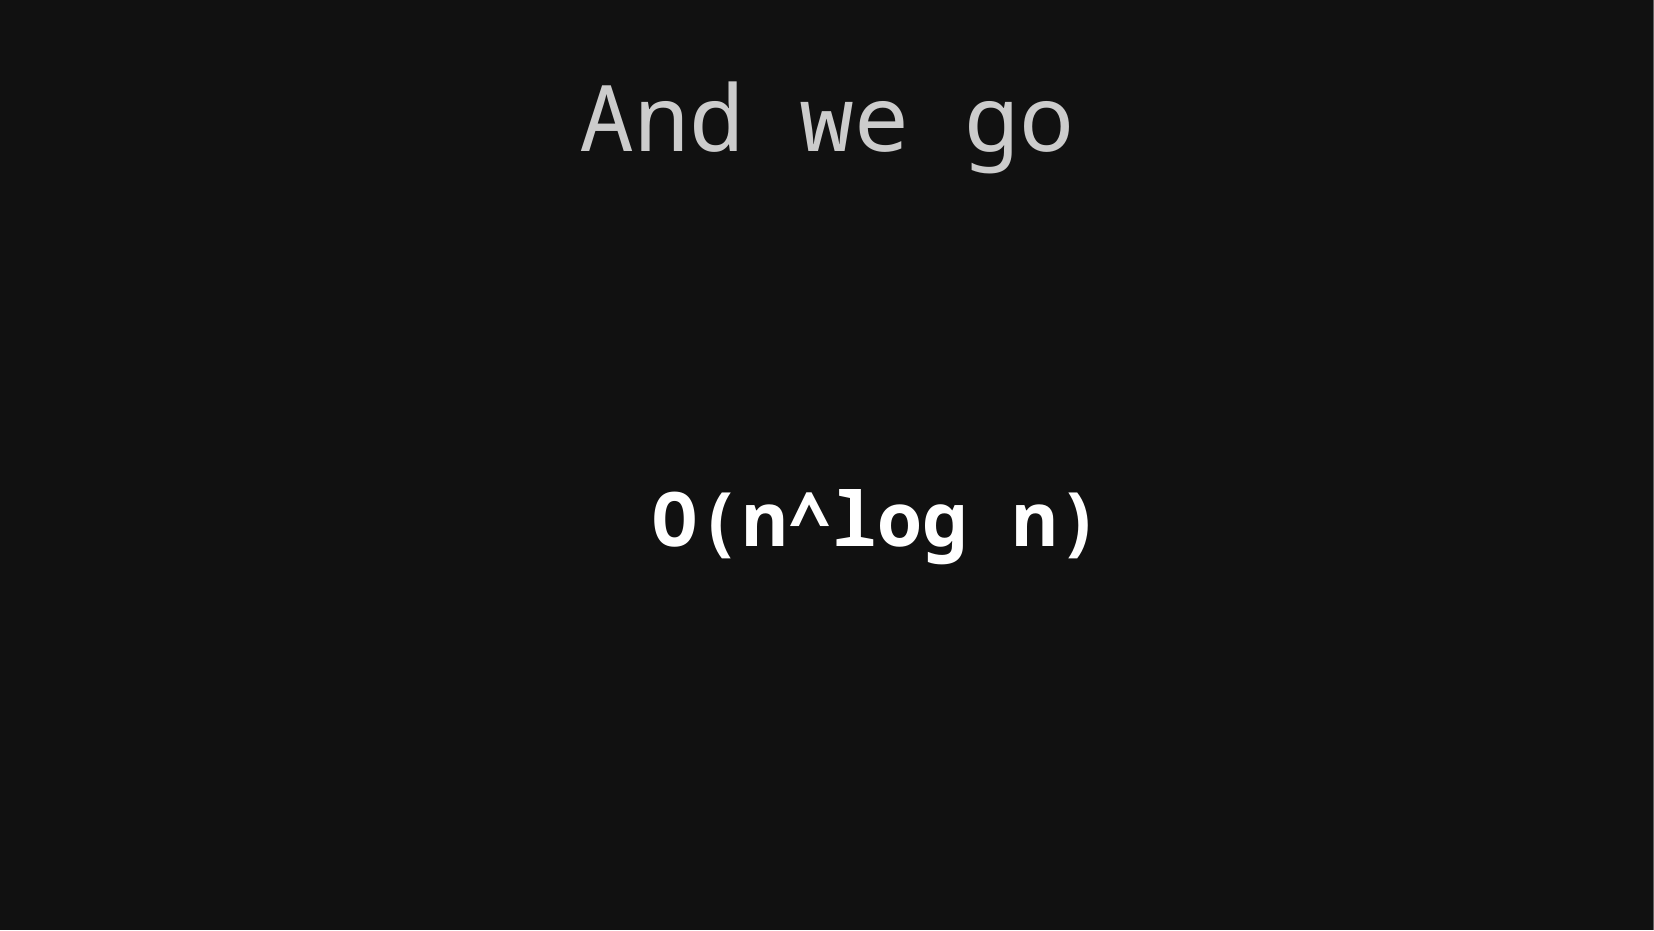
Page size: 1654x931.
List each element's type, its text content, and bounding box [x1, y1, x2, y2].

title And we go [82, 37, 1571, 193]
text_box O(n^log n) [637, 459, 1143, 638]
